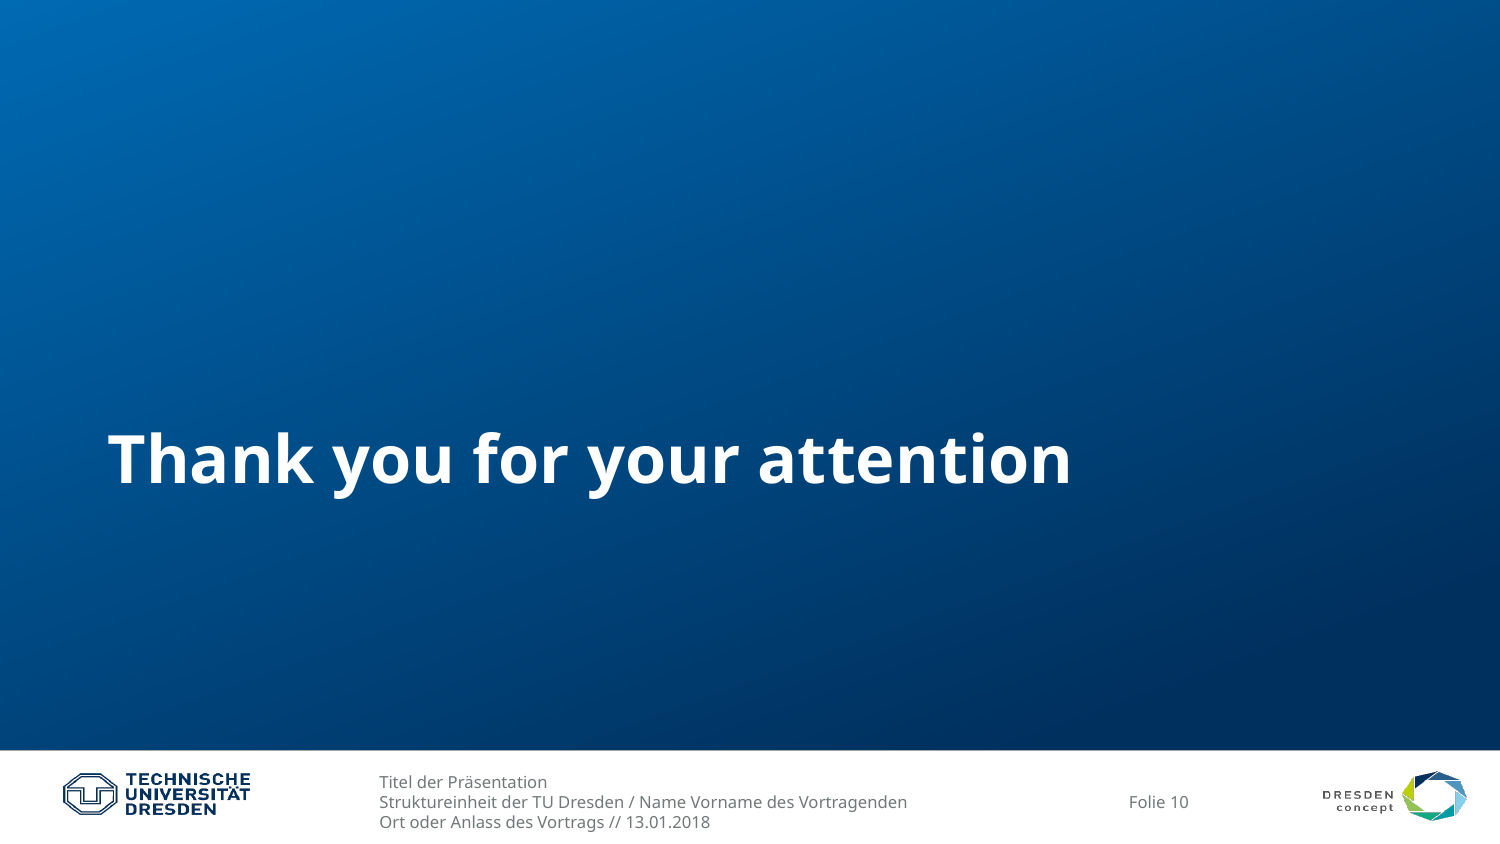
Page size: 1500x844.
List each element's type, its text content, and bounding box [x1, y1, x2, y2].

title Thank you for your attention [107, 416, 1410, 565]
picture [63, 773, 250, 815]
picture [1323, 771, 1467, 821]
